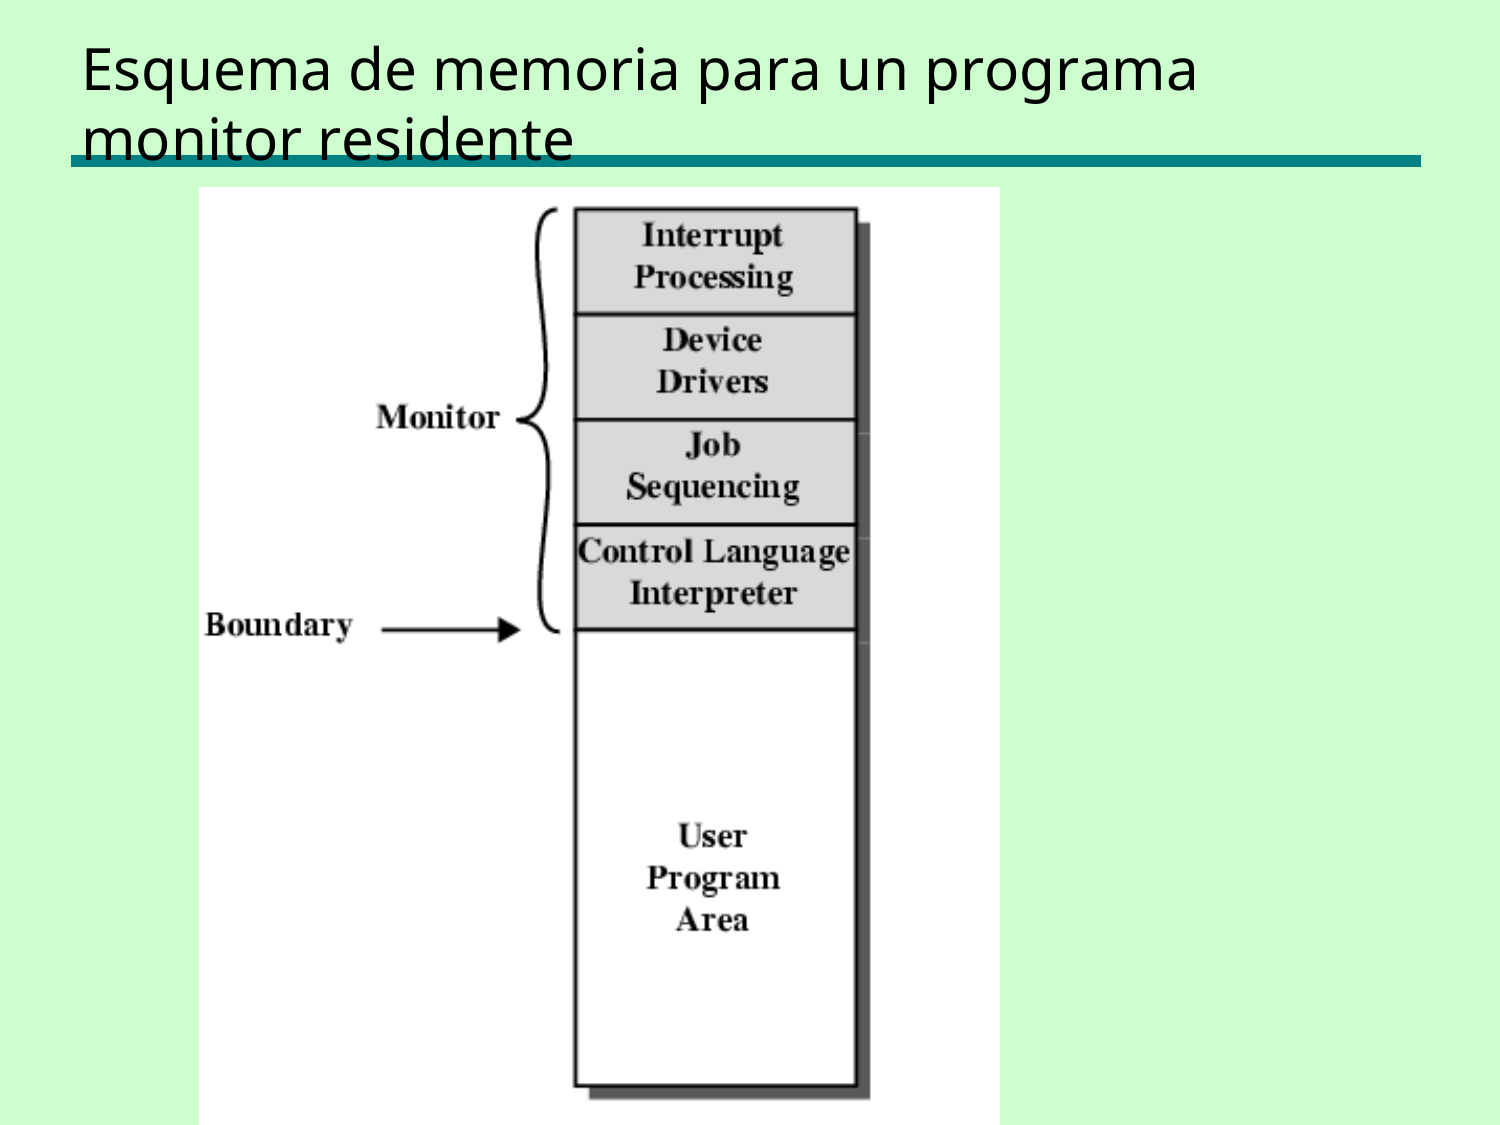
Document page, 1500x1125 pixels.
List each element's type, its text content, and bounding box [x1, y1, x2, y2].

picture [198, 187, 1000, 1125]
title Esquema de memoria para un programa monitor residente [66, 24, 1413, 163]
